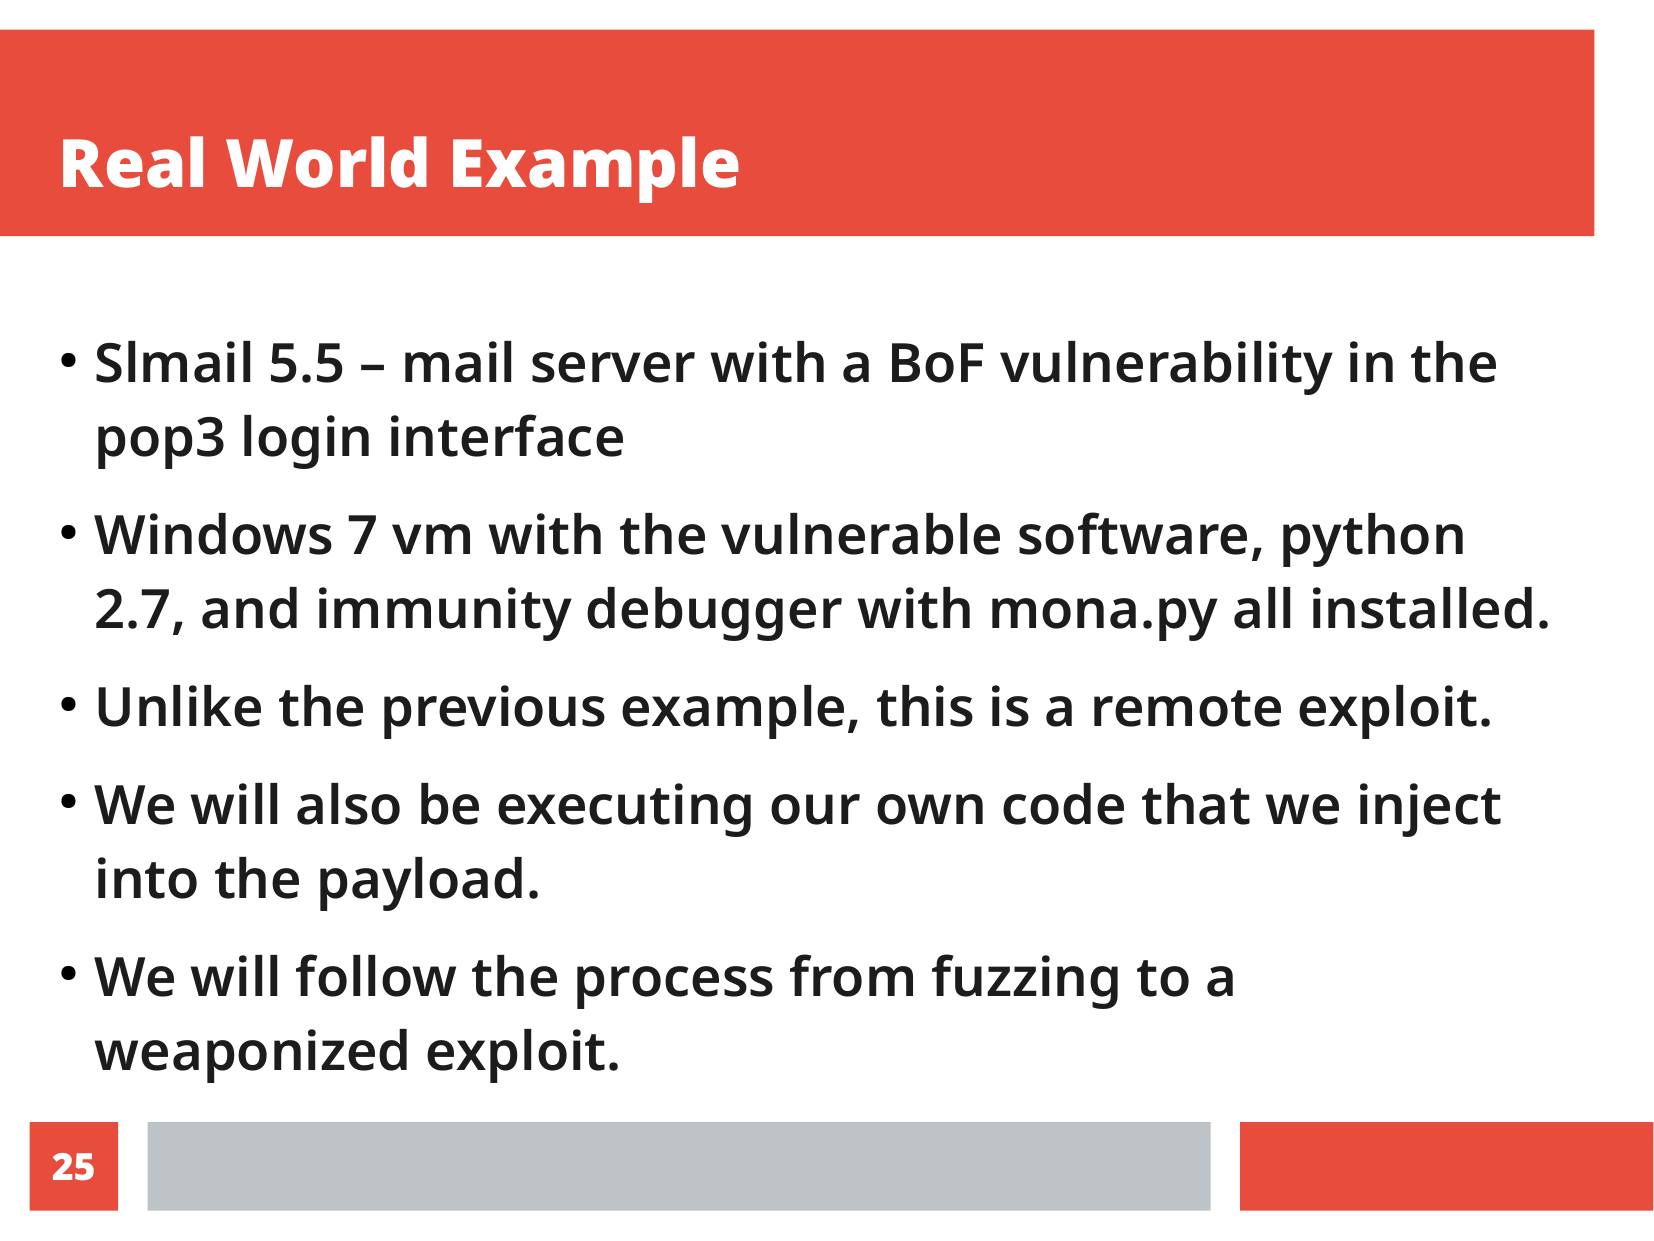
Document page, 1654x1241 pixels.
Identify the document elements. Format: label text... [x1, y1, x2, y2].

list Slmail 5.5 – mail server with a BoF vulnerability in the pop3 login interface Windows 7 vm with the vulnerable software, python 2.7, and immunity debugger with mona.py all installed. Unlike the previous example, this is a remote exploit. We will also be executing our own code that we inject into the payload. We will follow the process from fuzzing to a weaponized exploit. [59, 324, 1565, 1093]
title Real World Example [59, 59, 1595, 207]
